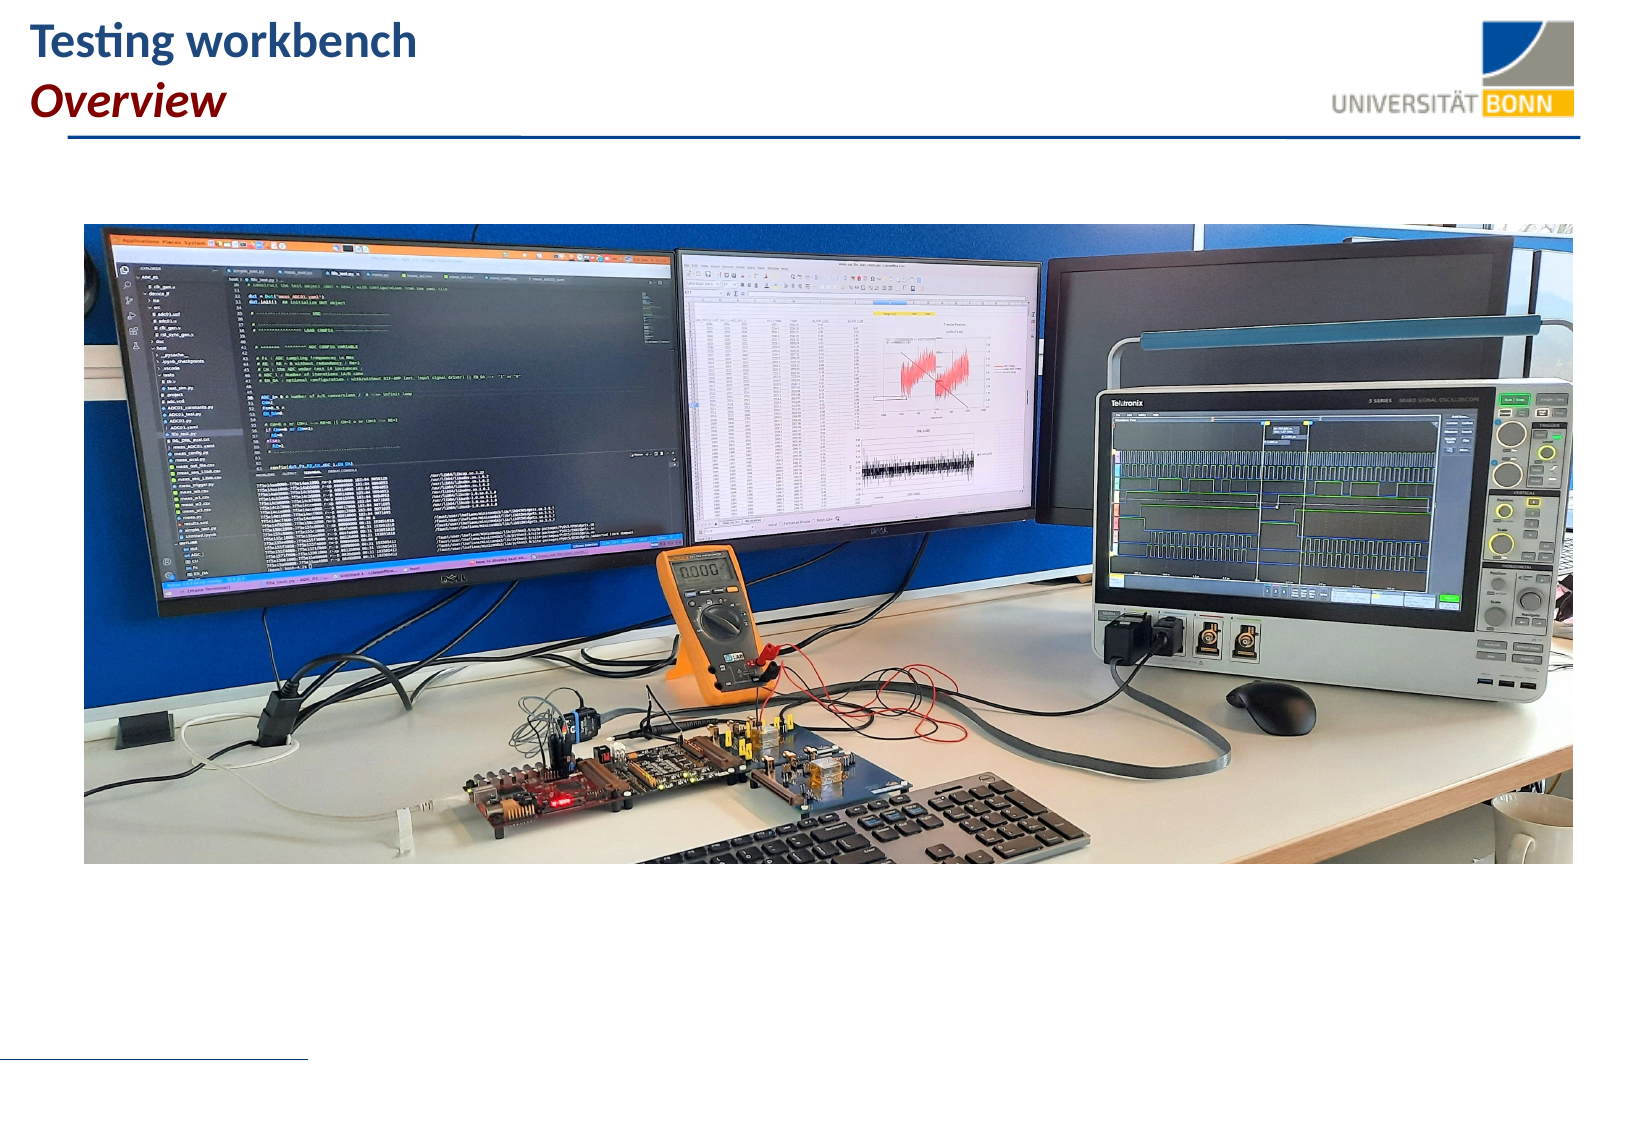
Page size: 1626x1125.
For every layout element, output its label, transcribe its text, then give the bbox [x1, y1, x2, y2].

title Testing workbench Overview [15, 0, 1244, 95]
picture [1330, 0, 1574, 137]
picture [84, 224, 1573, 865]
